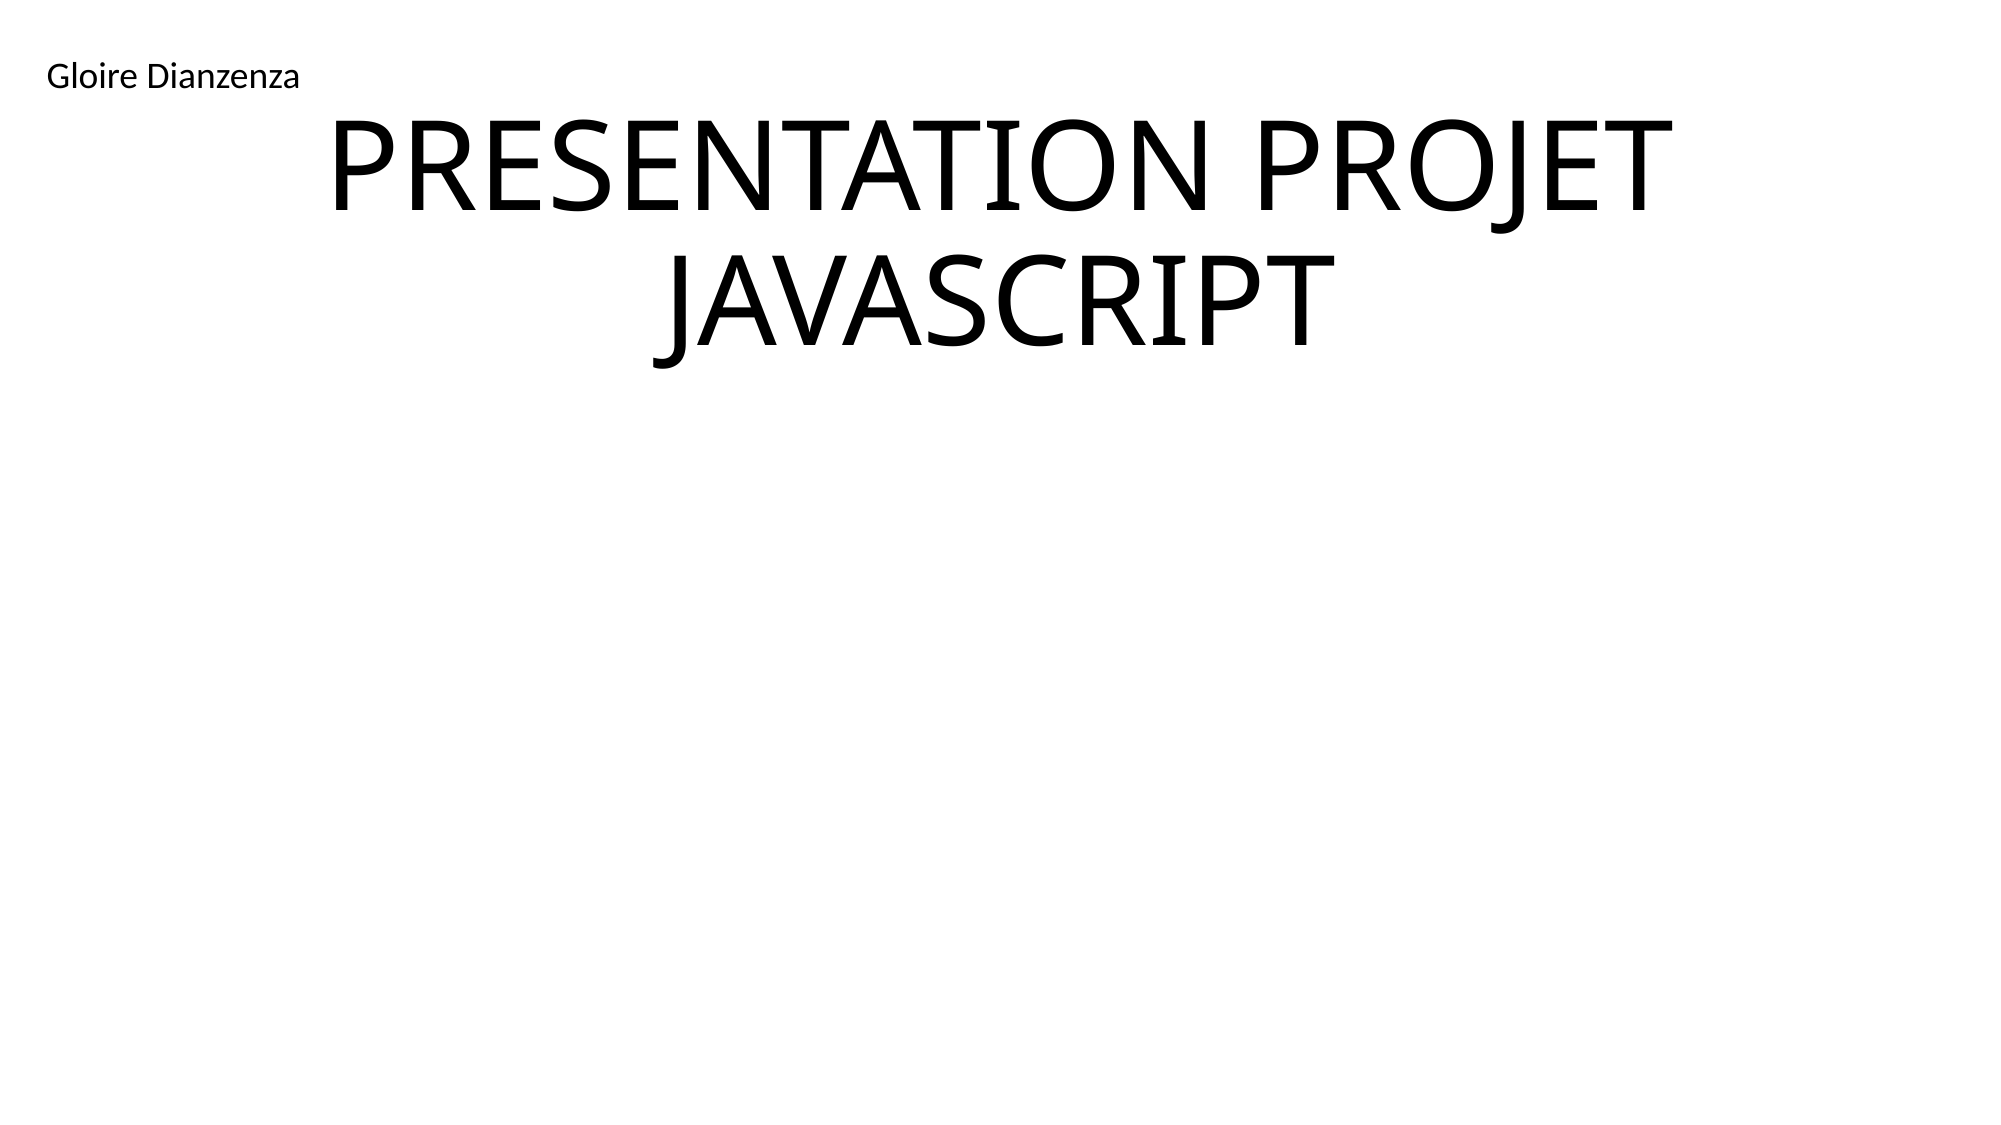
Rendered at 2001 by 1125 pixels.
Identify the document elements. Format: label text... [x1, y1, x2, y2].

title PRESENTATION PROJET JAVASCRIPT [249, 0, 1750, 381]
text_box Gloire Dianzenza [31, 43, 320, 104]
